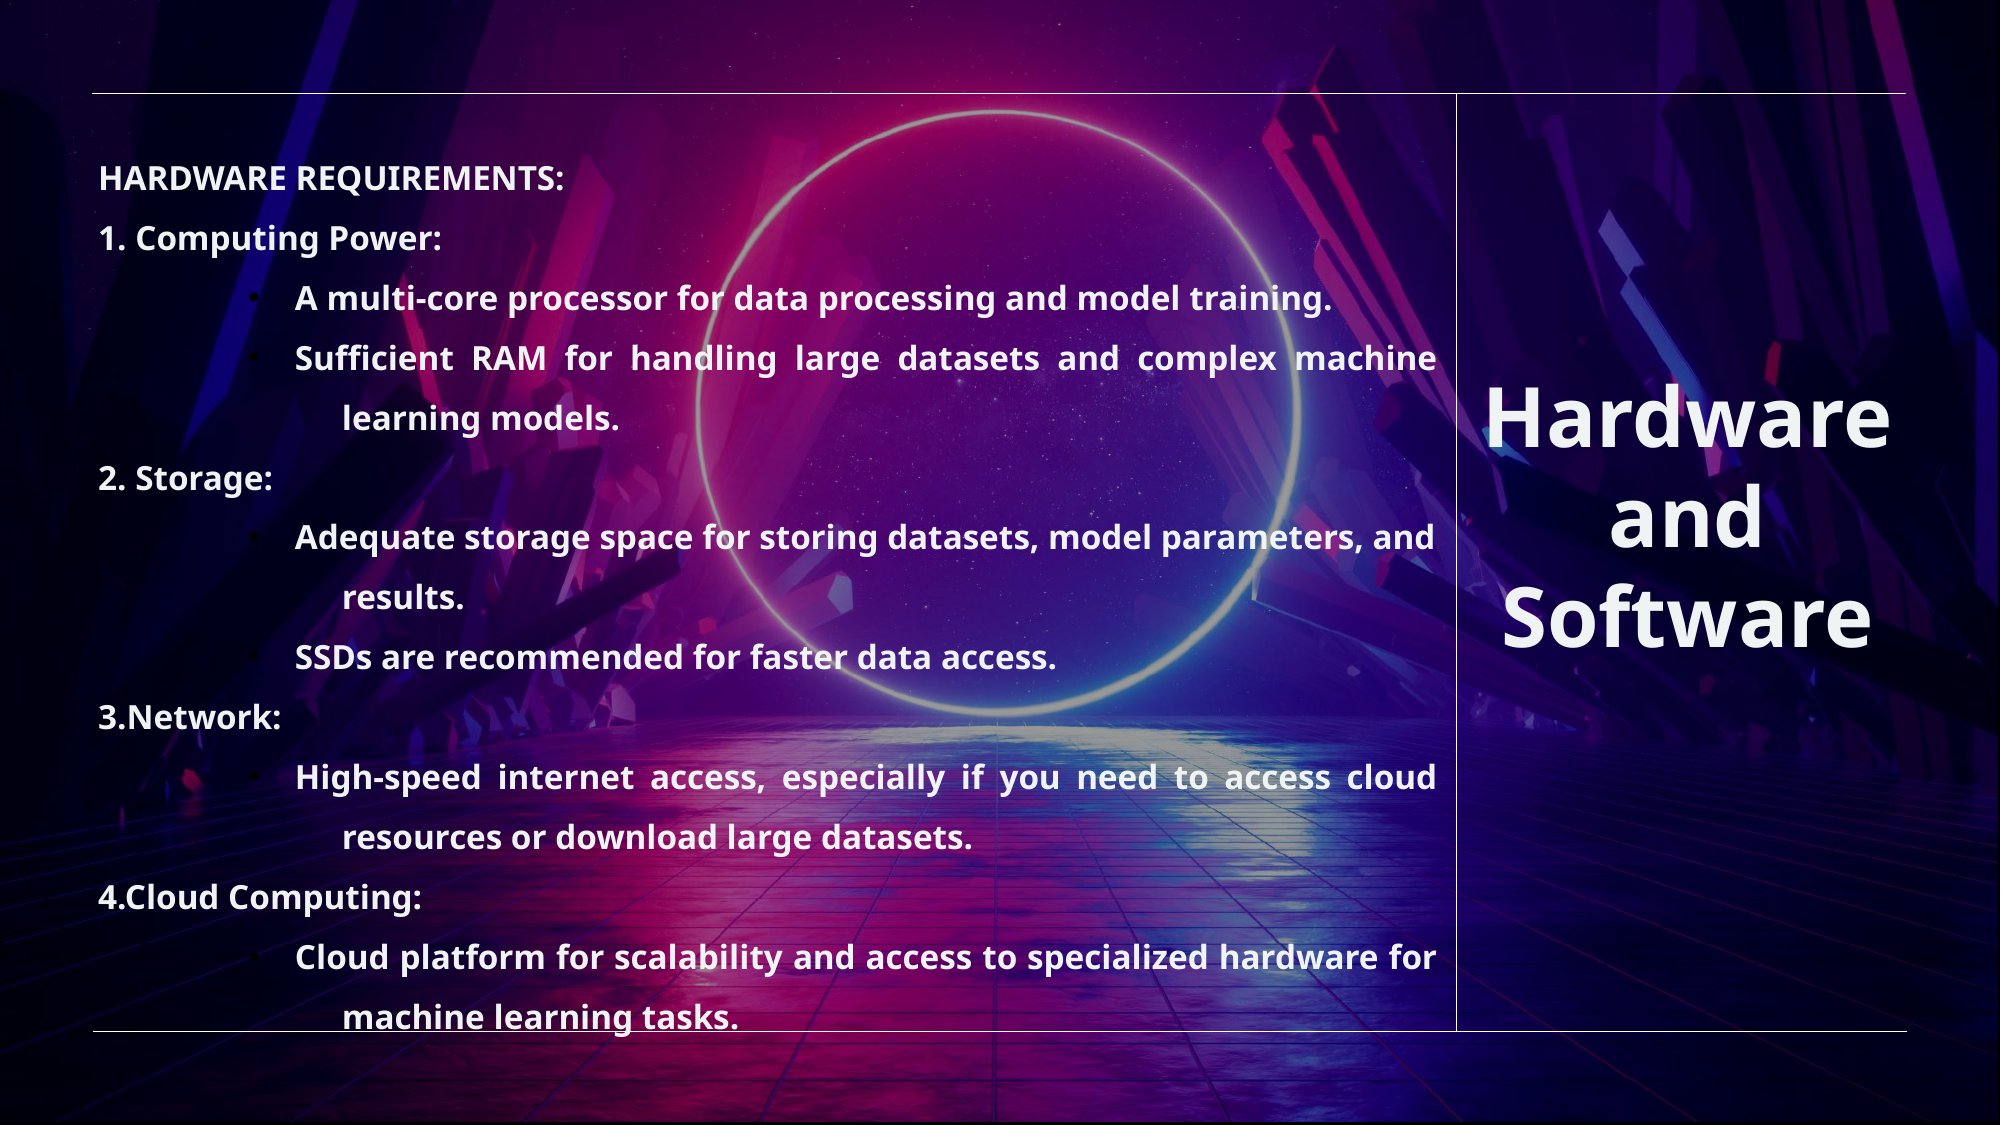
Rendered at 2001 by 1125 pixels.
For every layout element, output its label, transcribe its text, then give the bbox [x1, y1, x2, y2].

text_box Hardware and Software [1458, 356, 1917, 675]
text_box [0, 0, 2000, 1125]
text_box HARDWARE REQUIREMENTS: 1. Computing Power: A multi-core processor for data processing and model training. Sufficient RAM for handling large datasets and complex machine learning models. 2. Storage: Adequate storage space for storing datasets, model parameters, and results. SSDs are recommended for faster data access. 3.Network: High-speed internet access, especially if you need to access cloud resources or download large datasets. 4.Cloud Computing: Cloud platform for scalability and access to specialized hardware for machine learning tasks. [83, 129, 1454, 984]
picture [0, 0, 1998, 1122]
